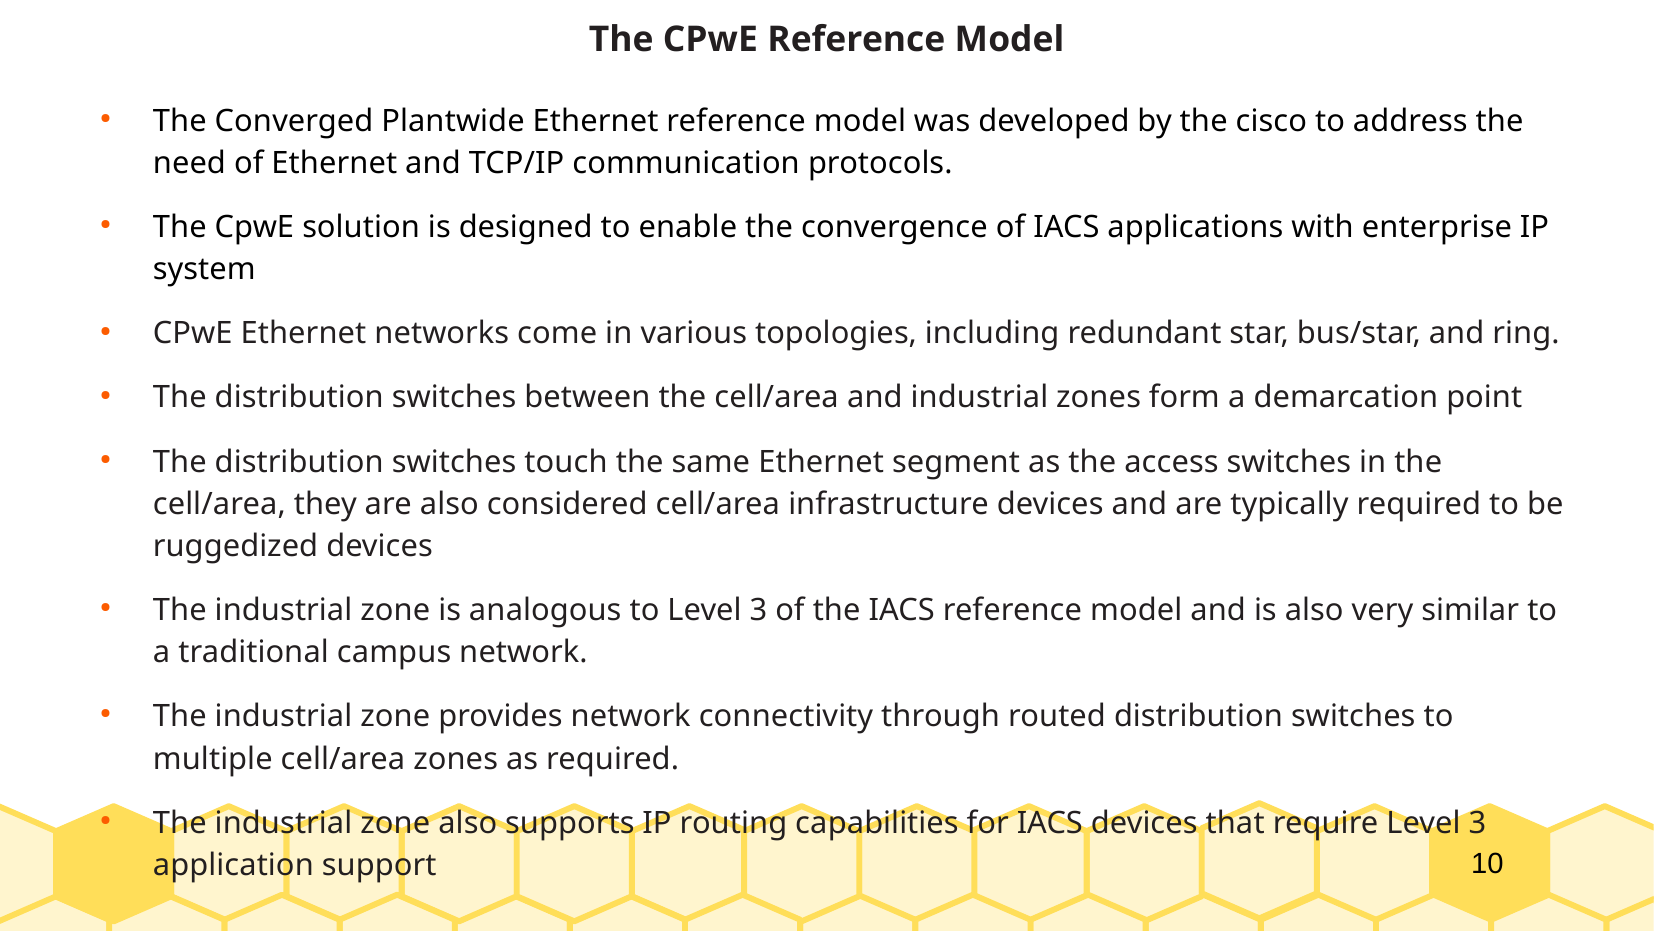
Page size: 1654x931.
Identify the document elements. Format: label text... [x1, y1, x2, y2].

list The Converged Plantwide Ethernet reference model was developed by the cisco to address the need of Ethernet and TCP/IP communication protocols. The CpwE solution is designed to enable the convergence of IACS applications with enterprise IP system CPwE Ethernet networks come in various topologies, including redundant star, bus/star, and ring. The distribution switches between the cell/area and industrial zones form a demarcation point The distribution switches touch the same Ethernet segment as the access switches in the cell/area, they are also considered cell/area infrastructure devices and are typically required to be ruggedized devices The industrial zone is analogous to Level 3 of the IACS reference model and is also very similar to a traditional campus network. The industrial zone provides network connectivity through routed distribution switches to multiple cell/area zones as required. The industrial zone also supports IP routing capabilities for IACS devices that require Level 3 application support [82, 98, 1571, 931]
title The CPwE Reference Model [82, 0, 1571, 76]
